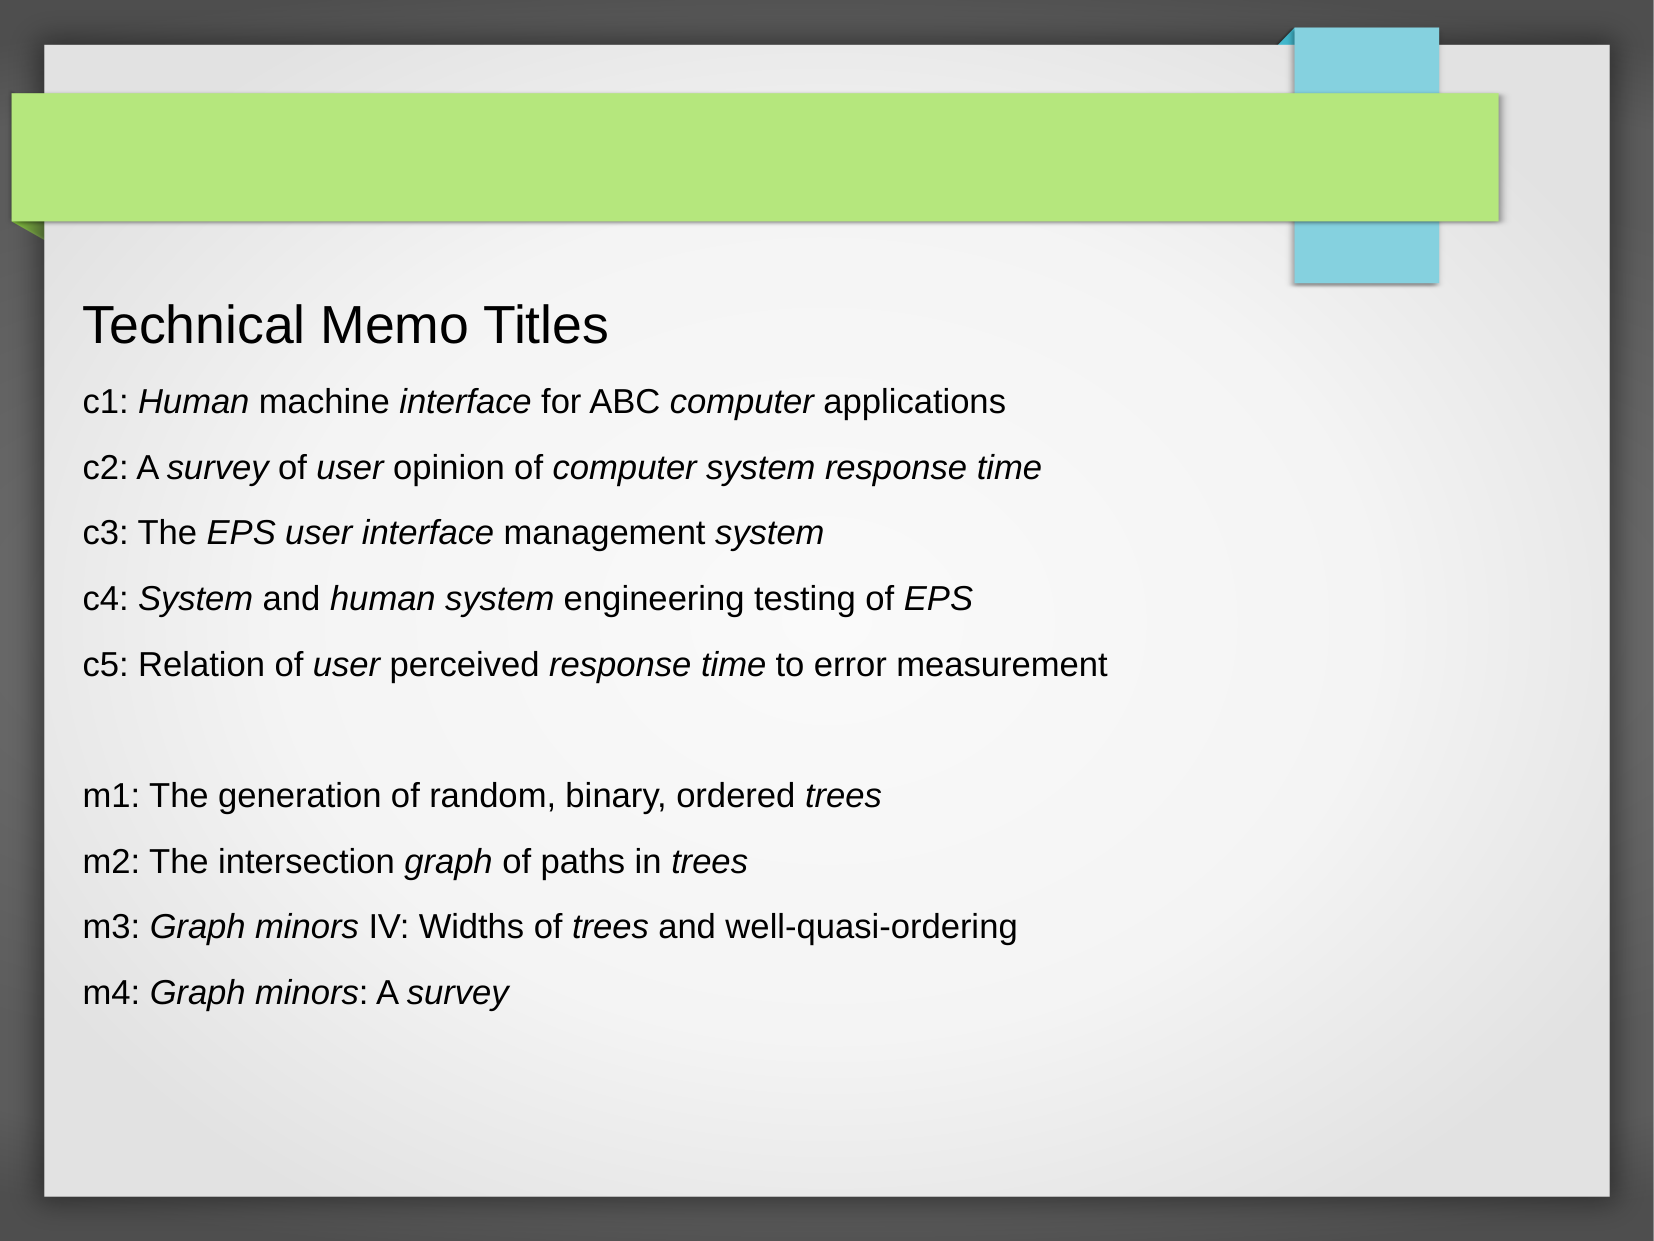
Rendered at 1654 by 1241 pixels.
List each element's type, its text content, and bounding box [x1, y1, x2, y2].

list Technical Memo Titles c1: Human machine interface for ABC computer applications c2: A survey of user opinion of computer system response time c3: The EPS user interface management system c4: System and human system engineering testing of EPS c5: Relation of user perceived response time to error measurement m1: The generation of random, binary, ordered trees m2: The intersection graph of paths in trees m3: Graph minors IV: Widths of trees and well-quasi-ordering m4: Graph minors: A survey [82, 295, 1571, 1015]
picture [0, 0, 1654, 1241]
